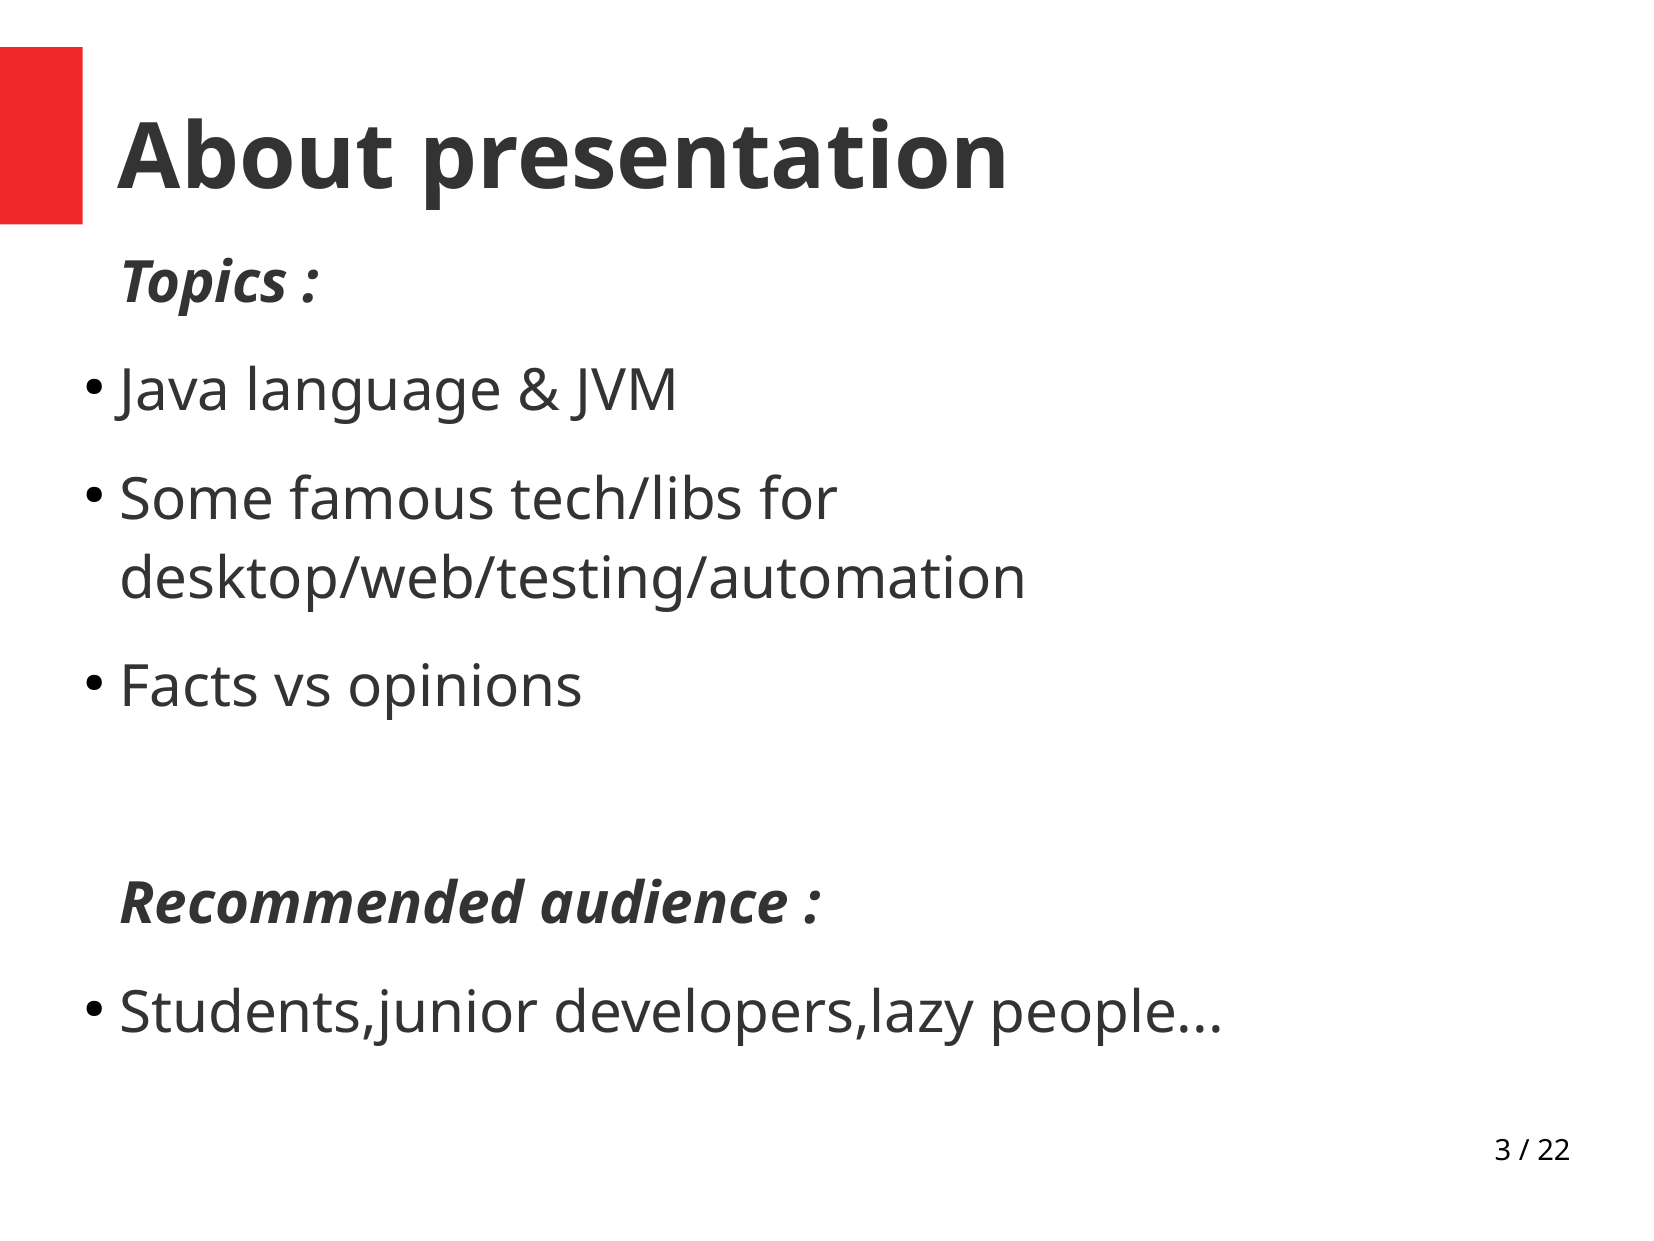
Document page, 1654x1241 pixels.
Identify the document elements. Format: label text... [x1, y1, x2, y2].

list Topics : Java language & JVM Some famous tech/libs for desktop/web/testing/automation Facts vs opinions Recommended audience : Students,junior developers,lazy people... [83, 240, 1502, 1186]
title About presentation [117, 49, 1571, 257]
